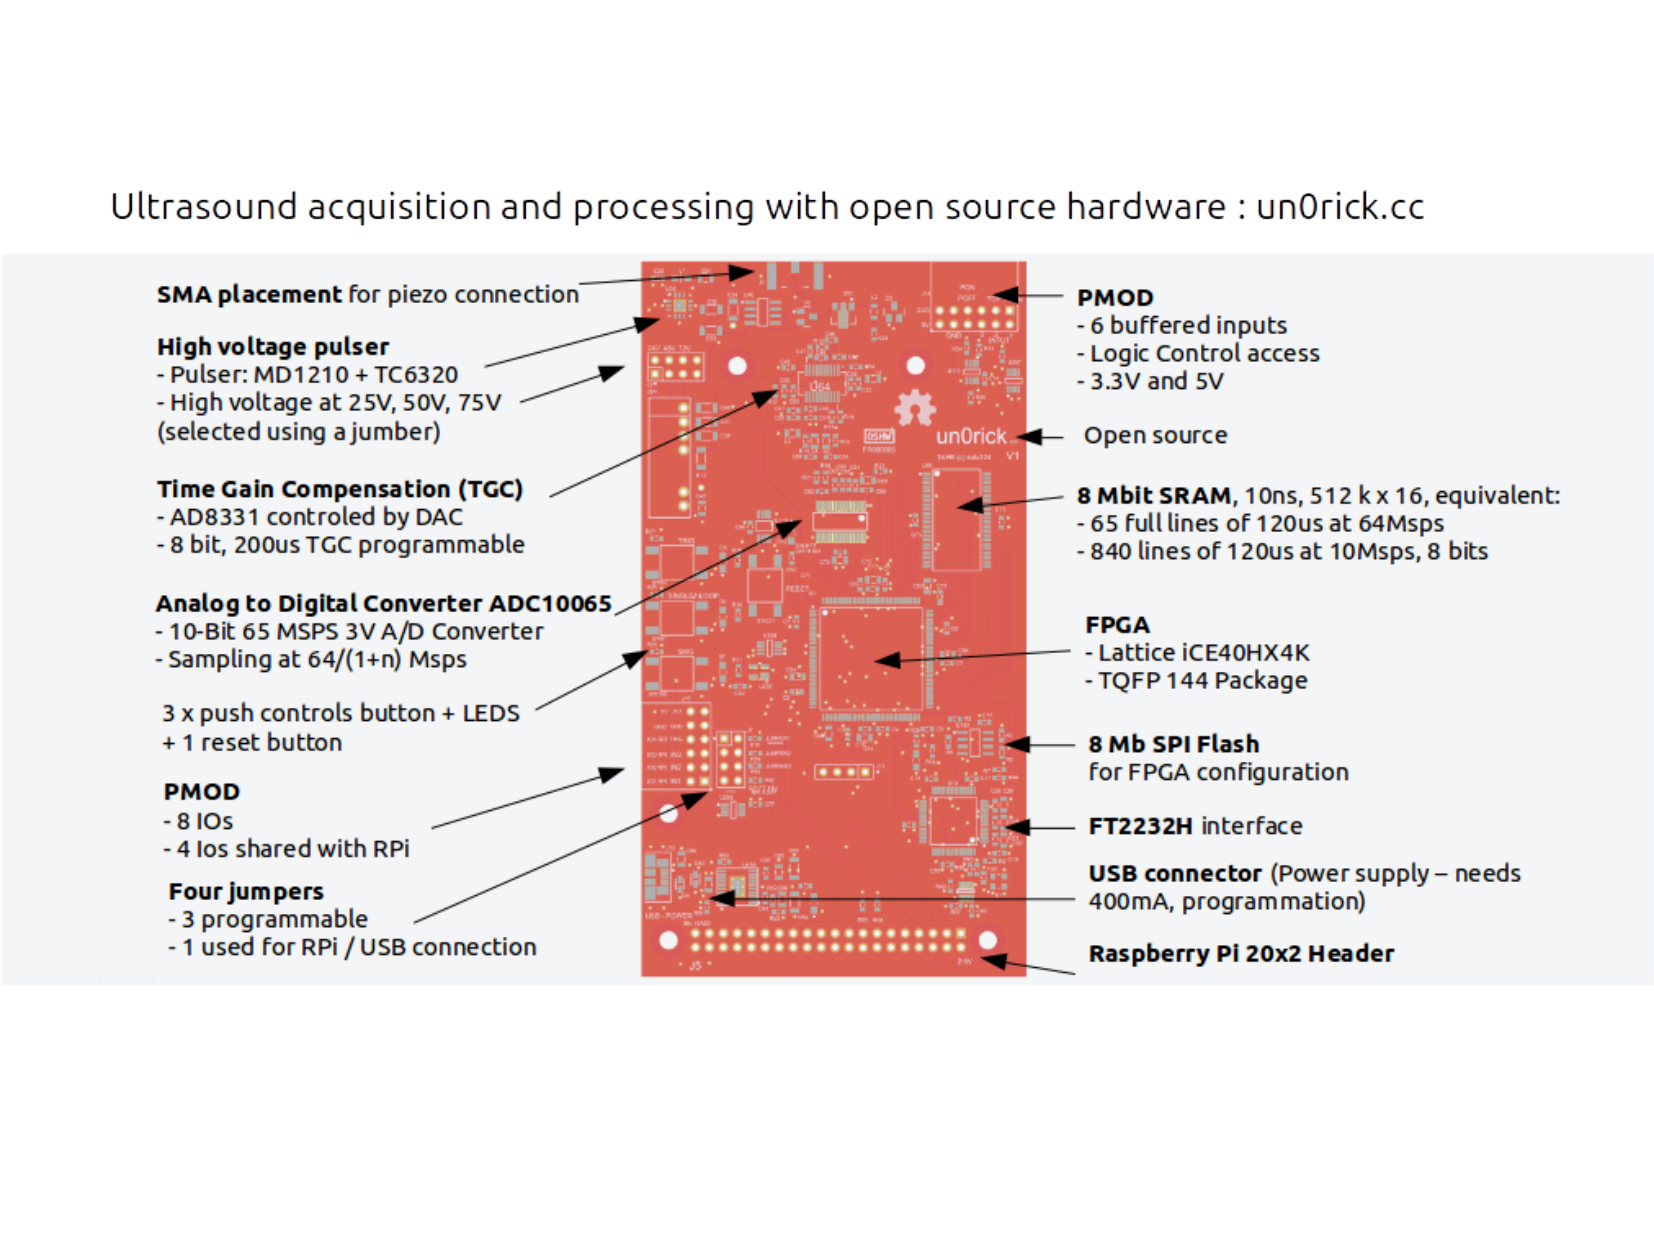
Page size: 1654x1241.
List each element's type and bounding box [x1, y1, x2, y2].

picture [2, 177, 1654, 985]
